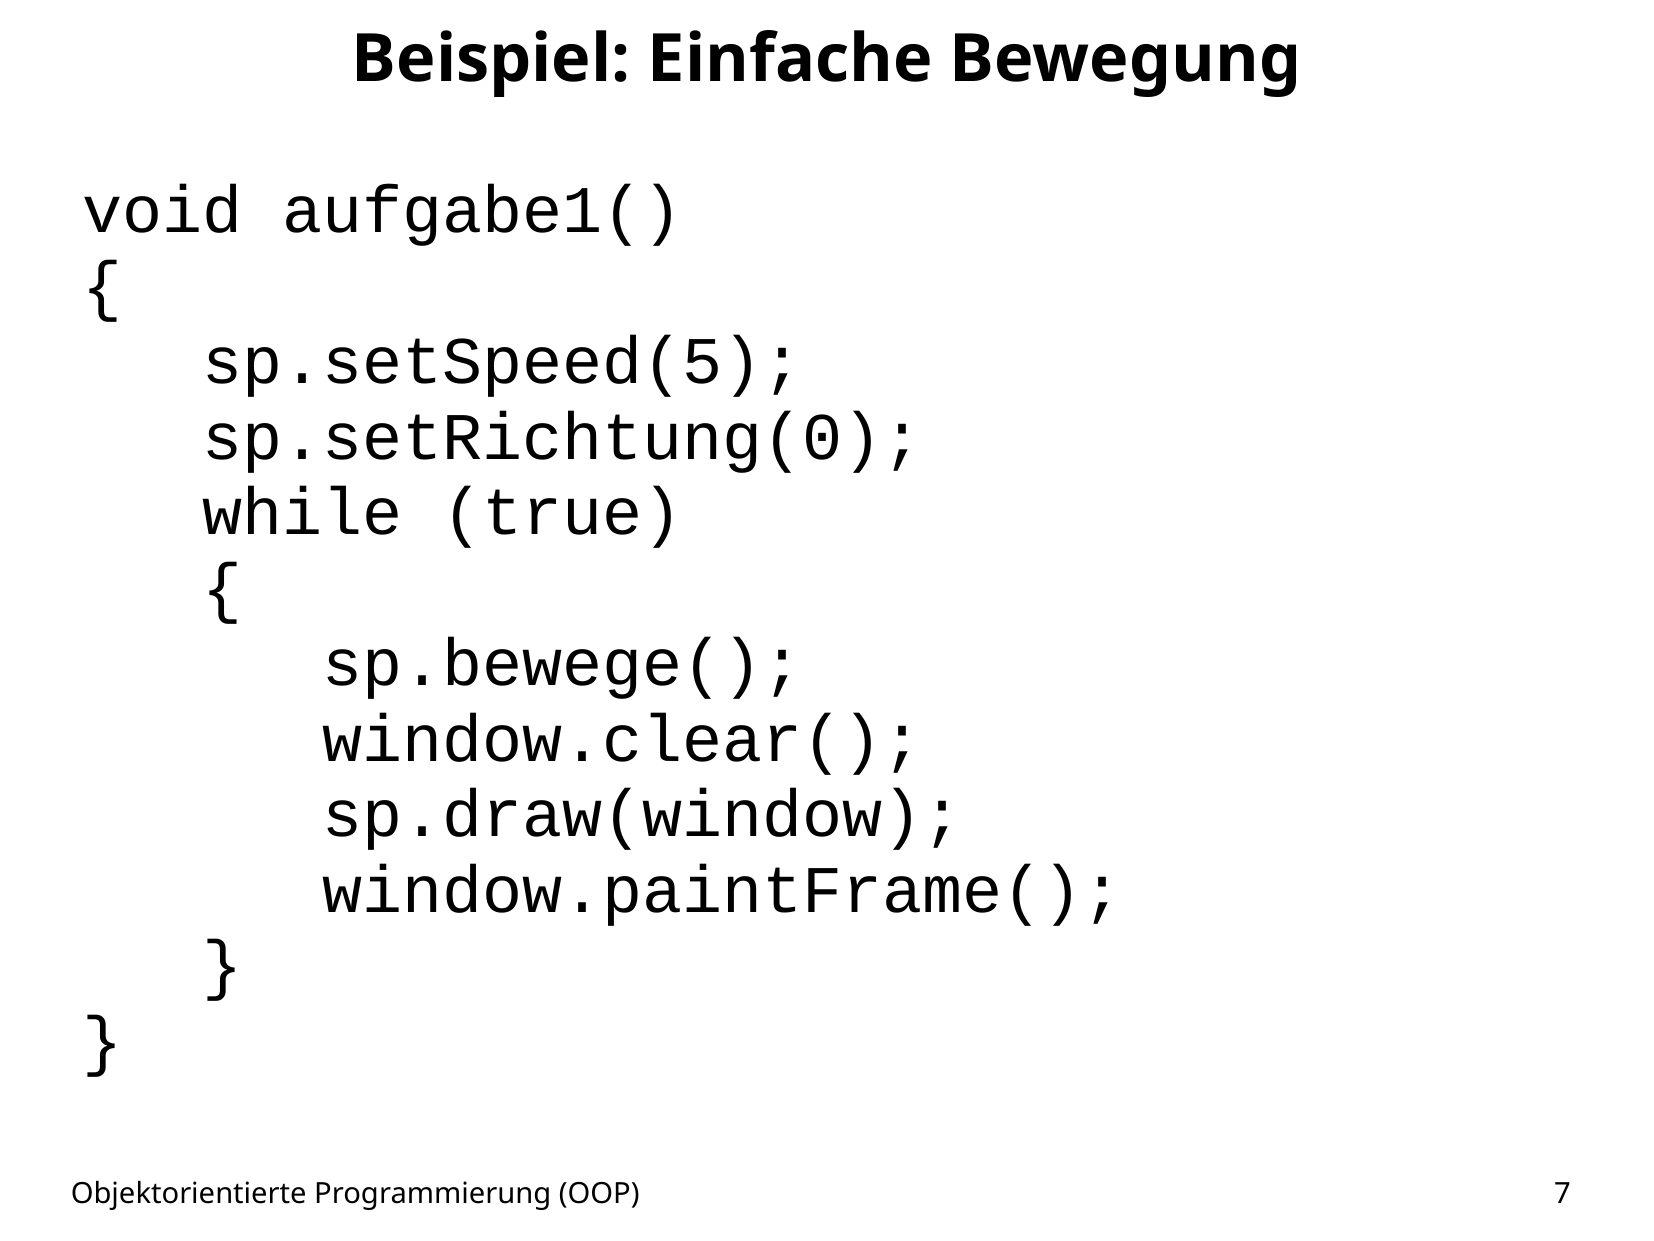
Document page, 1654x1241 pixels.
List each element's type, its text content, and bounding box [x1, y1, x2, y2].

list void aufgabe1() { sp.setSpeed(5); sp.setRichtung(0); while (true) { sp.bewege(); window.clear(); sp.draw(window); window.paintFrame(); } } [82, 177, 1571, 1146]
title Beispiel: Einfache Bewegung [0, 5, 1654, 107]
